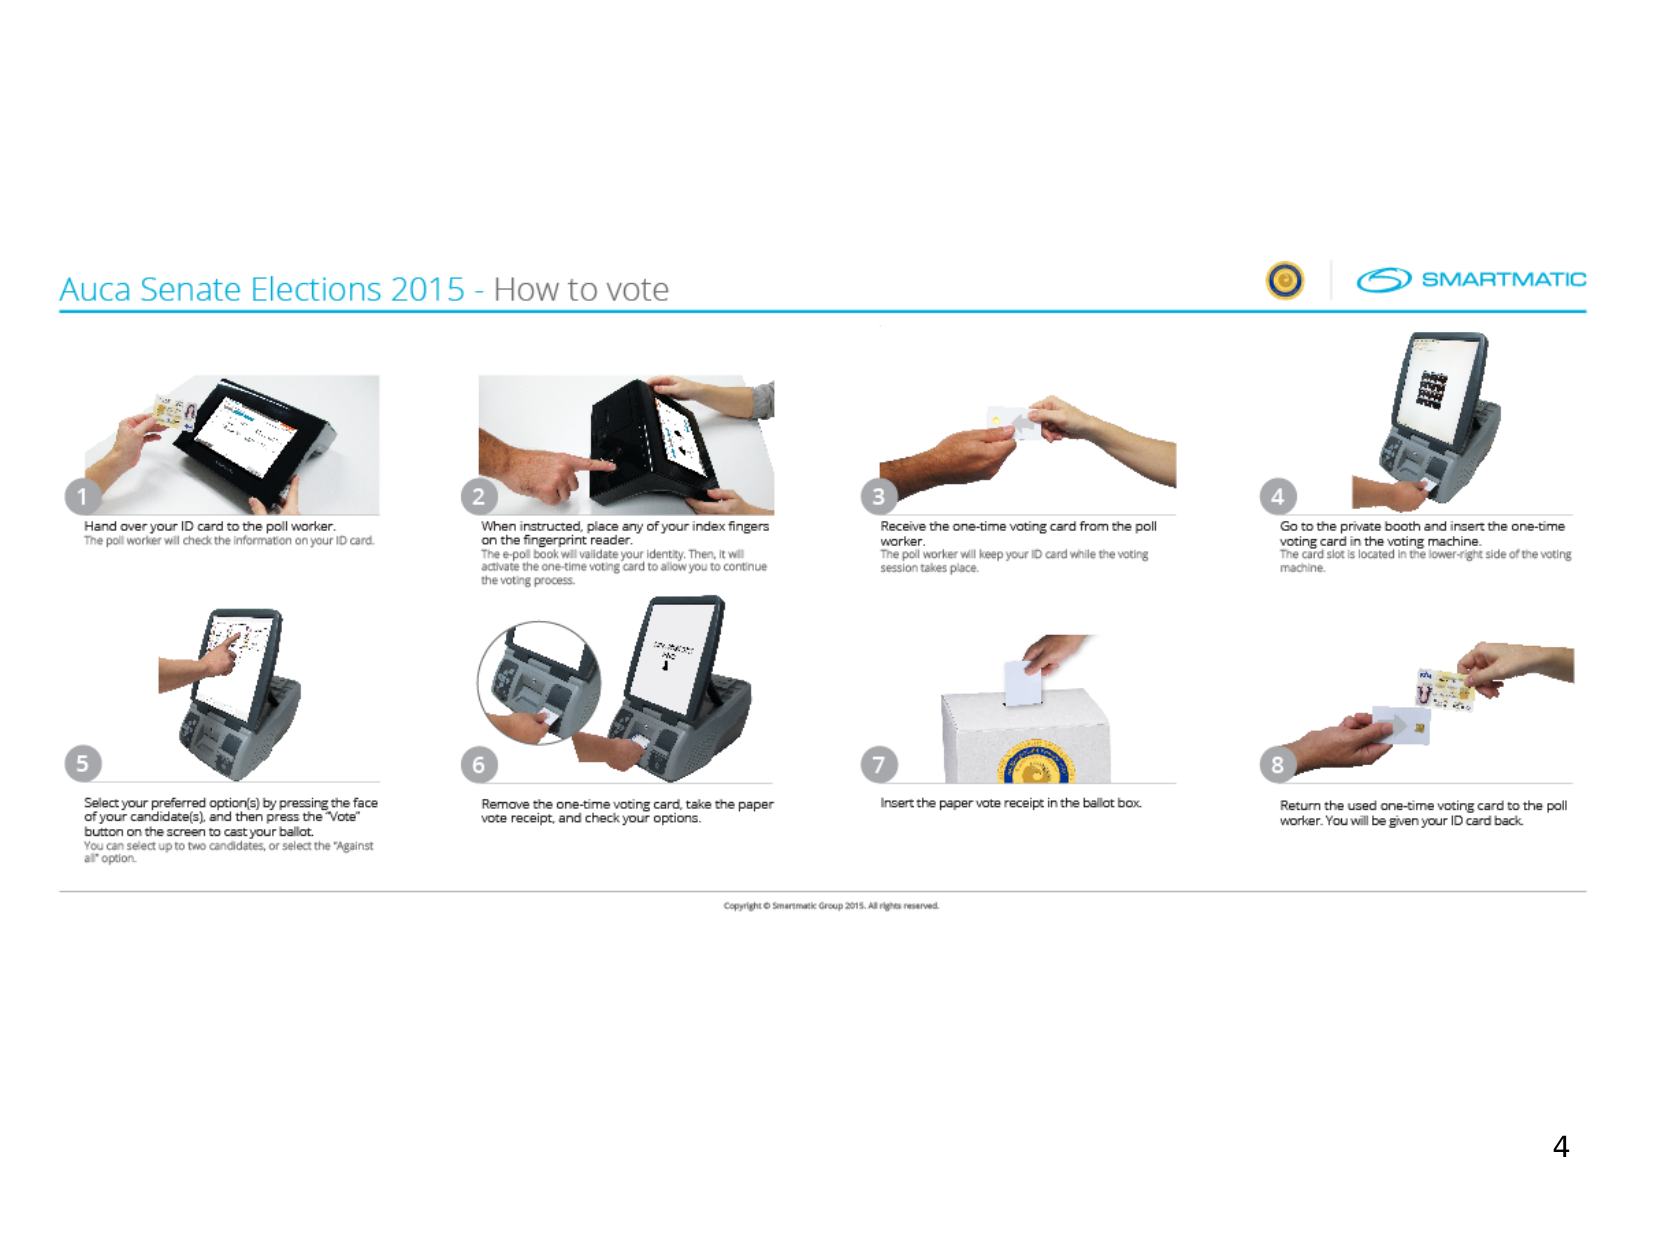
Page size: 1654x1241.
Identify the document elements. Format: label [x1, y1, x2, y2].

picture [11, 242, 1653, 928]
